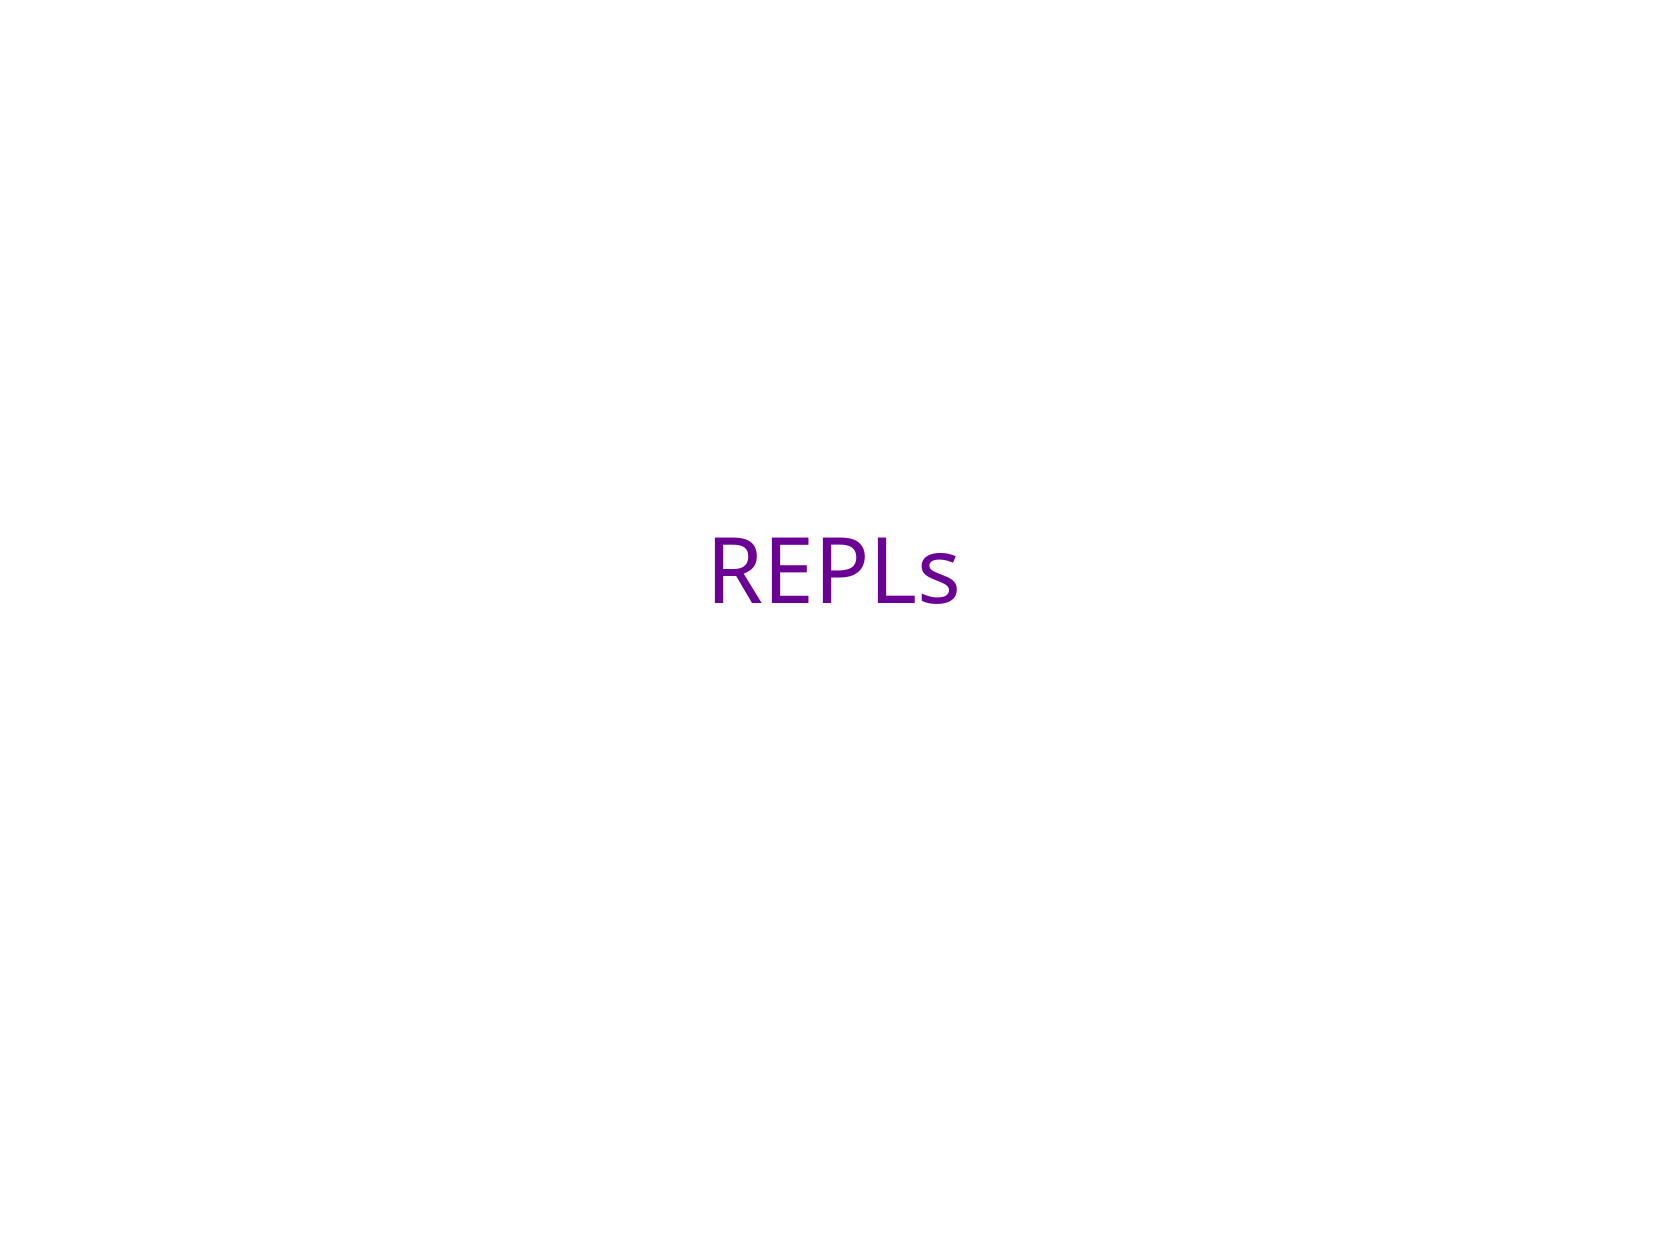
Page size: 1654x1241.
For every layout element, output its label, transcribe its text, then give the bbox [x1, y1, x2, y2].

title REPLs [90, 465, 1579, 673]
